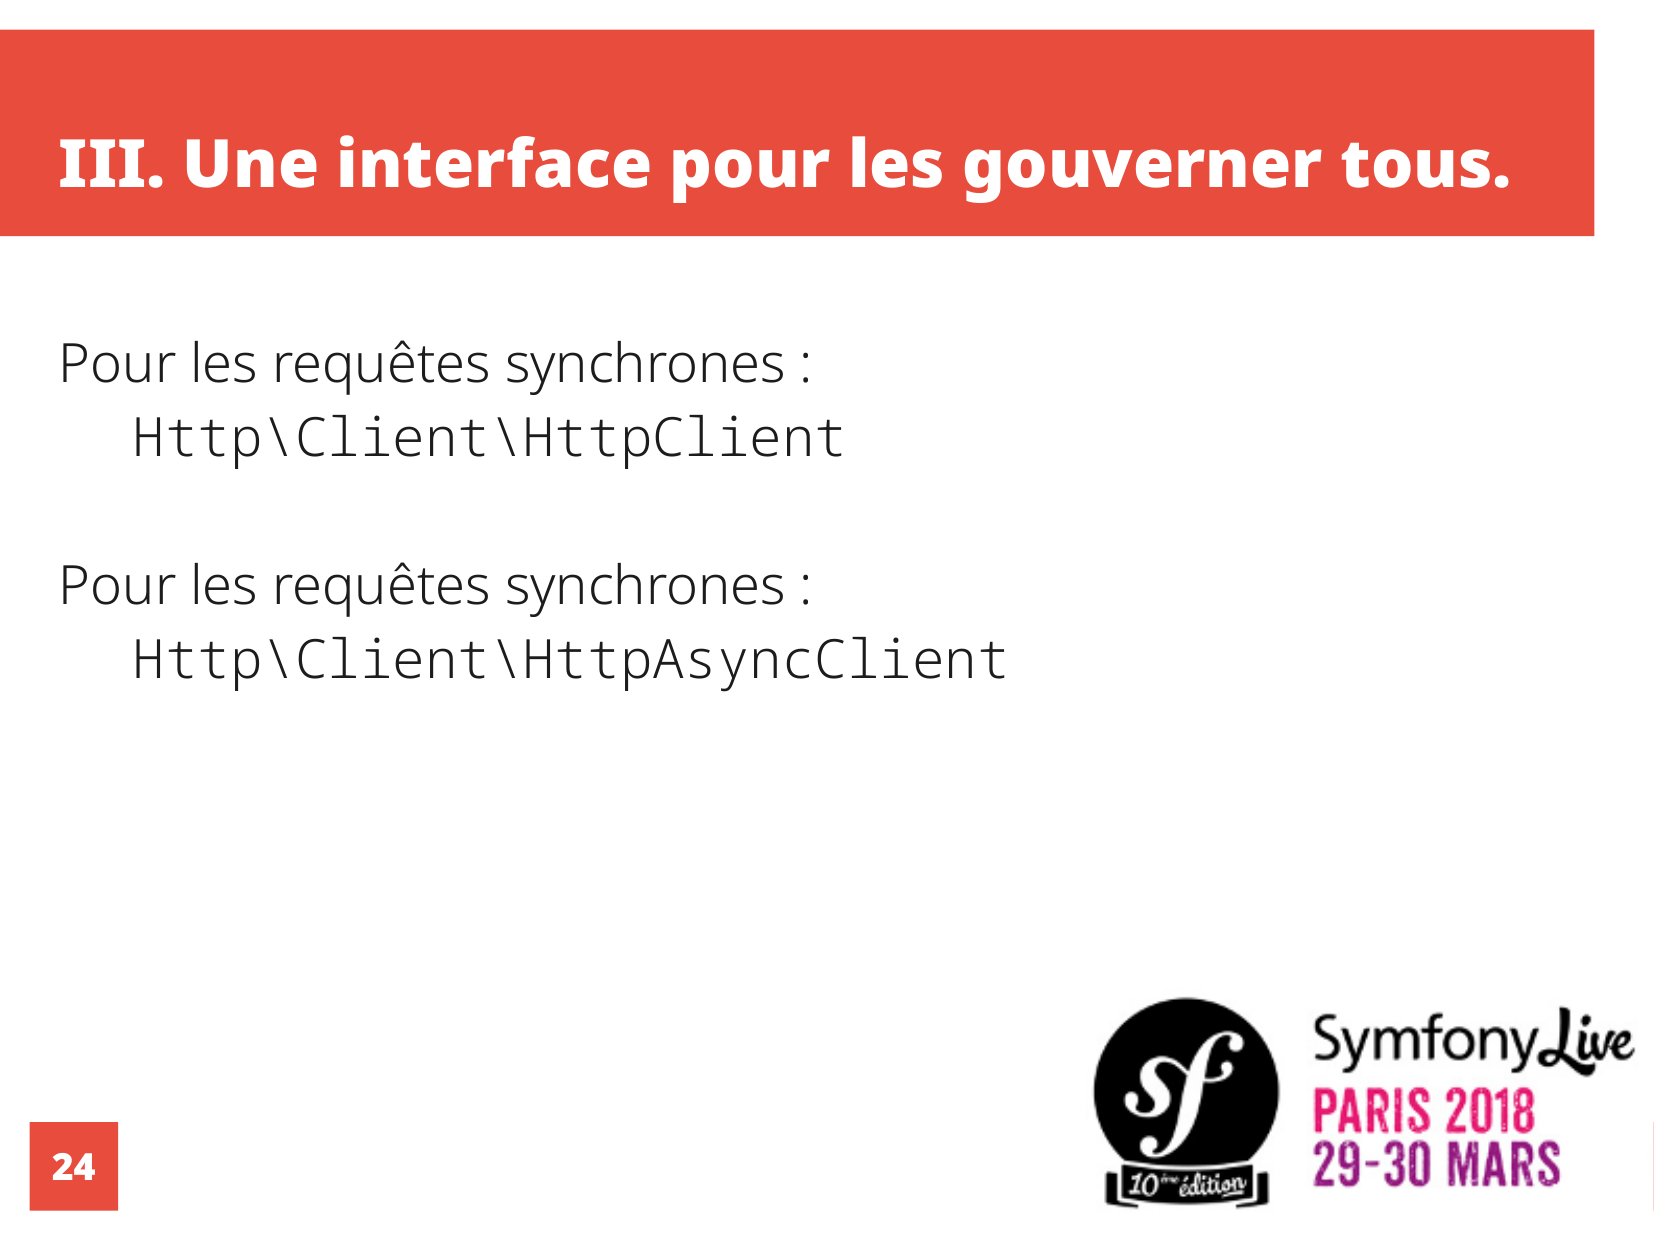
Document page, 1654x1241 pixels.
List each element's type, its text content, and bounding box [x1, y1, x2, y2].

picture [1053, 979, 1654, 1241]
title III. Une interface pour les gouverner tous. [59, 59, 1595, 207]
subtitle Pour les requêtes synchrones : Http\Client\HttpClient Pour les requêtes synchrones : Http\Client\HttpAsyncClient [59, 324, 1565, 1093]
